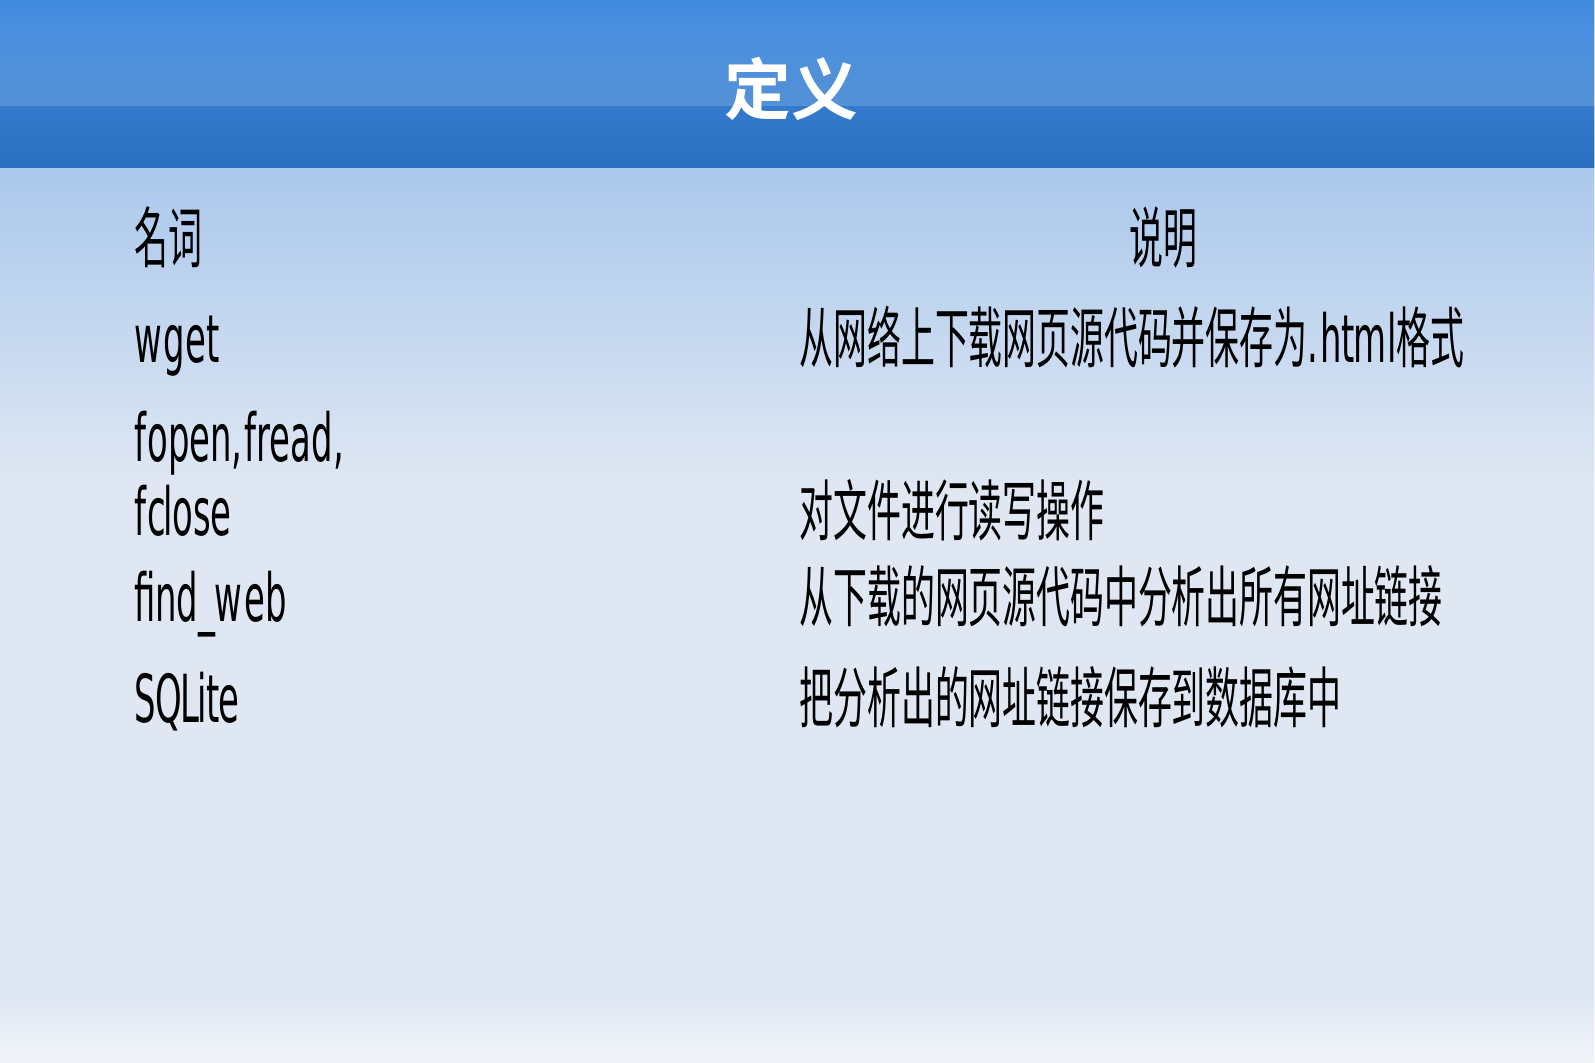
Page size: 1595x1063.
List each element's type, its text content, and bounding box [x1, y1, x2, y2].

title 定义 [74, 0, 1510, 178]
picture [0, 0, 1595, 1063]
chart [128, 206, 1595, 904]
